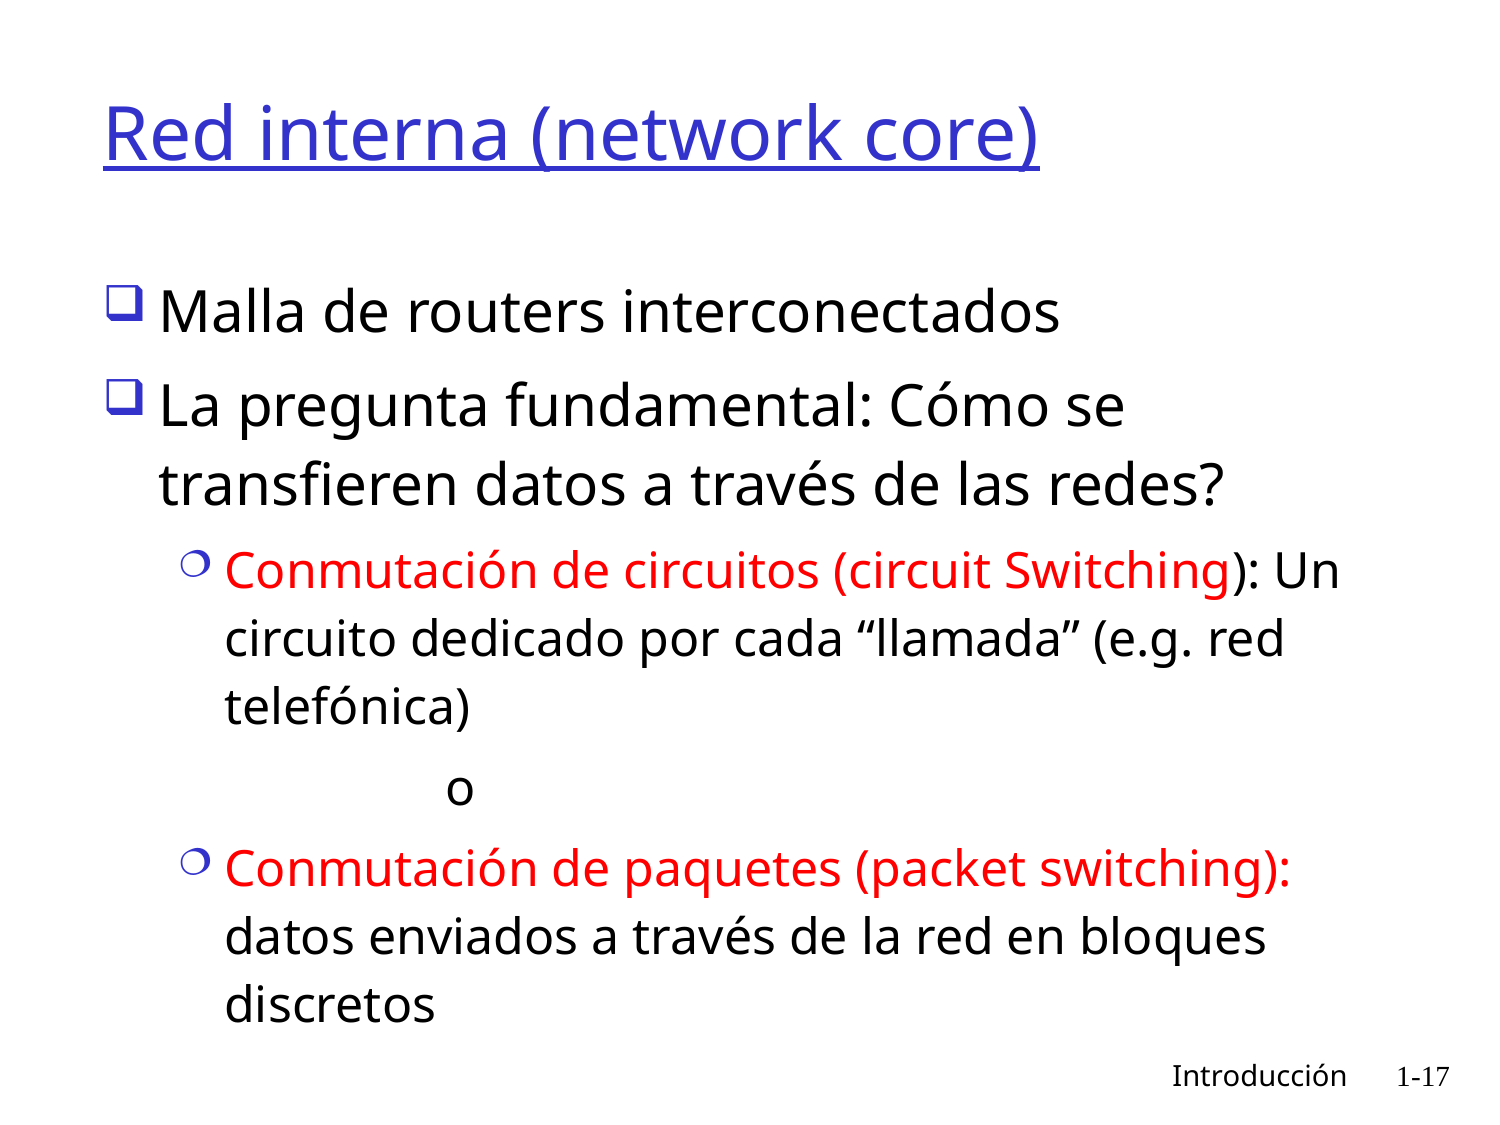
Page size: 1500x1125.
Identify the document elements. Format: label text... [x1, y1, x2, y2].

text_box Introducción [887, 1050, 1362, 1125]
list Malla de routers interconectados La pregunta fundamental: Cómo se transfieren datos a través de las redes? Conmutación de circuitos (circuit Switching): Un circuito dedicado por cada “llamada” (e.g. red telefónica) o Conmutación de paquetes (packet switching): datos enviados a través de la red en bloques discretos [87, 262, 1363, 1021]
text_box 1-<number> [1362, 1050, 1466, 1125]
title Red interna (network core) [87, 16, 1363, 247]
